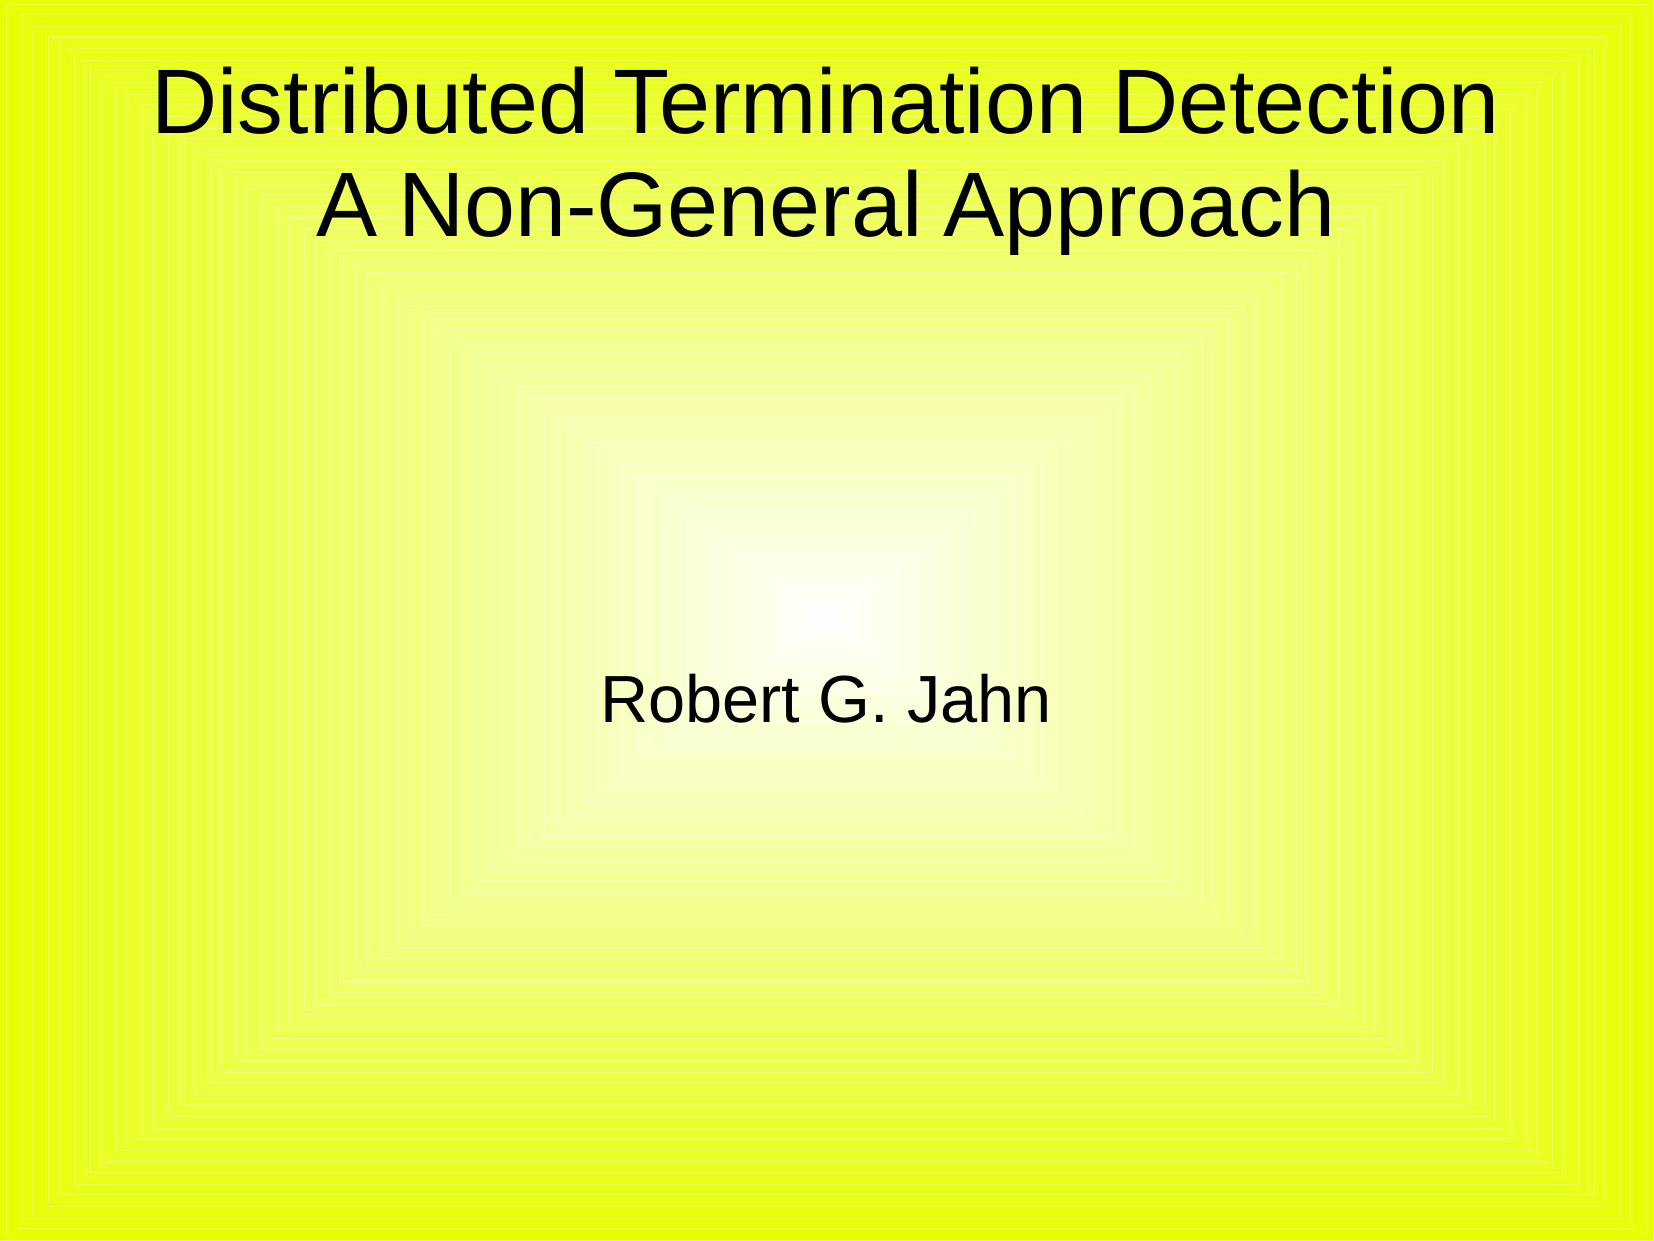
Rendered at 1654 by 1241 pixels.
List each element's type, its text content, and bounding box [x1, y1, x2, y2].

title Distributed Termination Detection A Non-General Approach [82, 49, 1571, 257]
subtitle Robert G. Jahn [82, 290, 1571, 1109]
